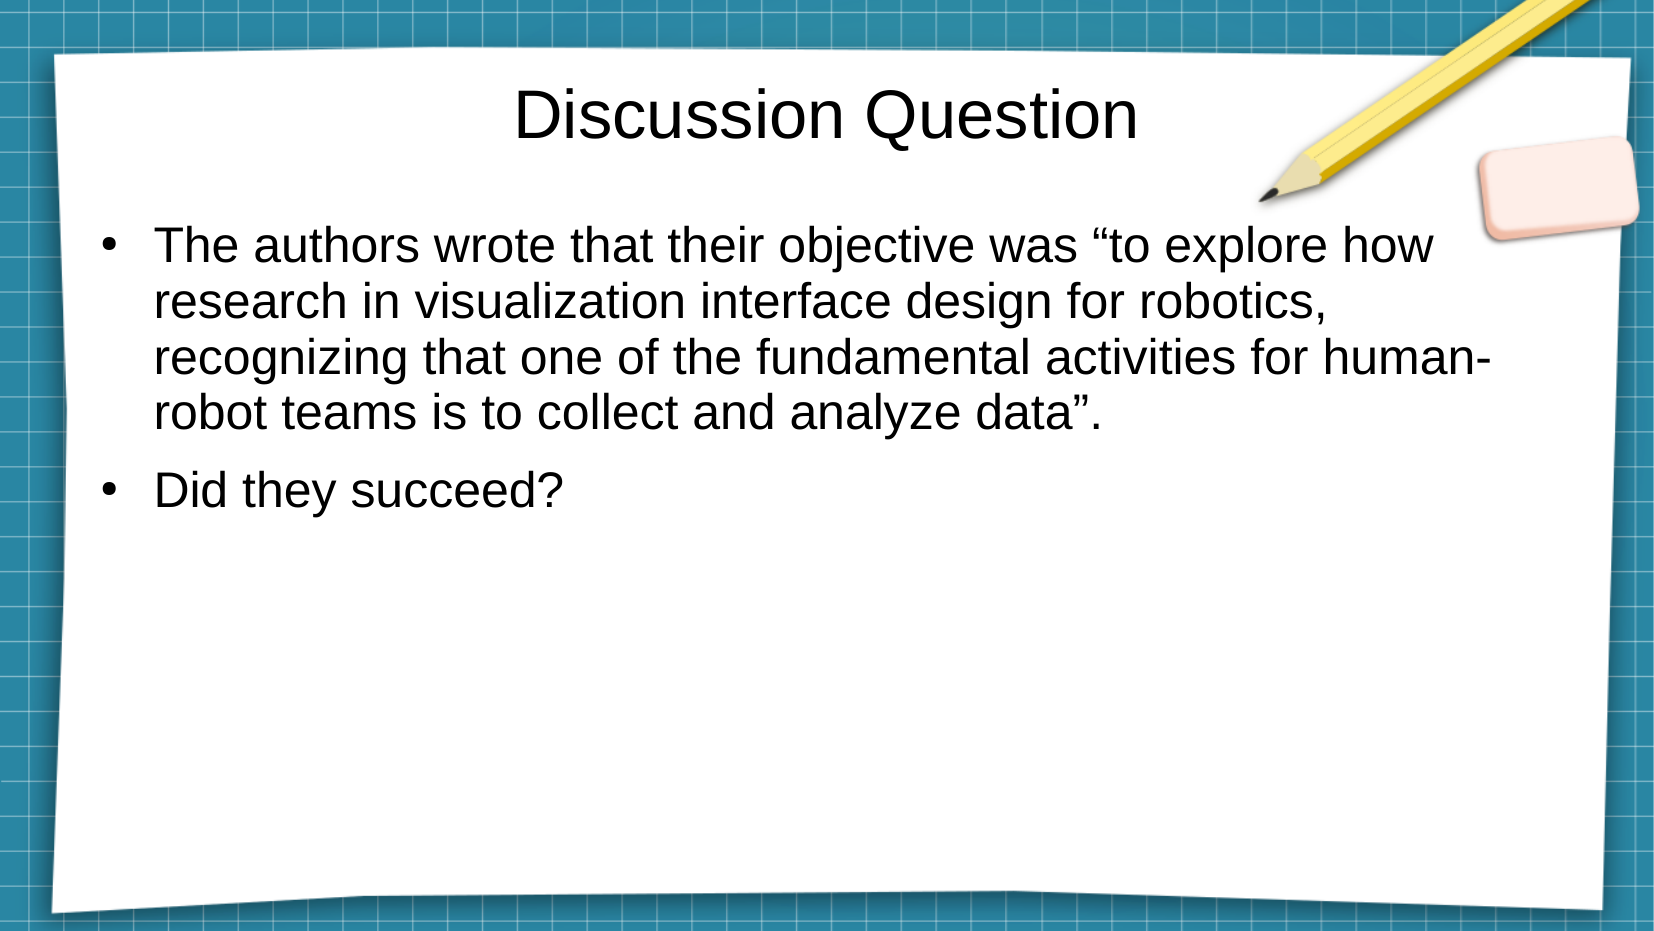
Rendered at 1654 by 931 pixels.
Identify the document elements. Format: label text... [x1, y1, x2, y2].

title Discussion Question [82, 37, 1571, 193]
picture [0, 0, 1654, 931]
list The authors wrote that their objective was “to explore how research in visualization interface design for robotics, recognizing that one of the fundamental activities for human-robot teams is to collect and analyze data”. Did they succeed? [82, 217, 1571, 758]
